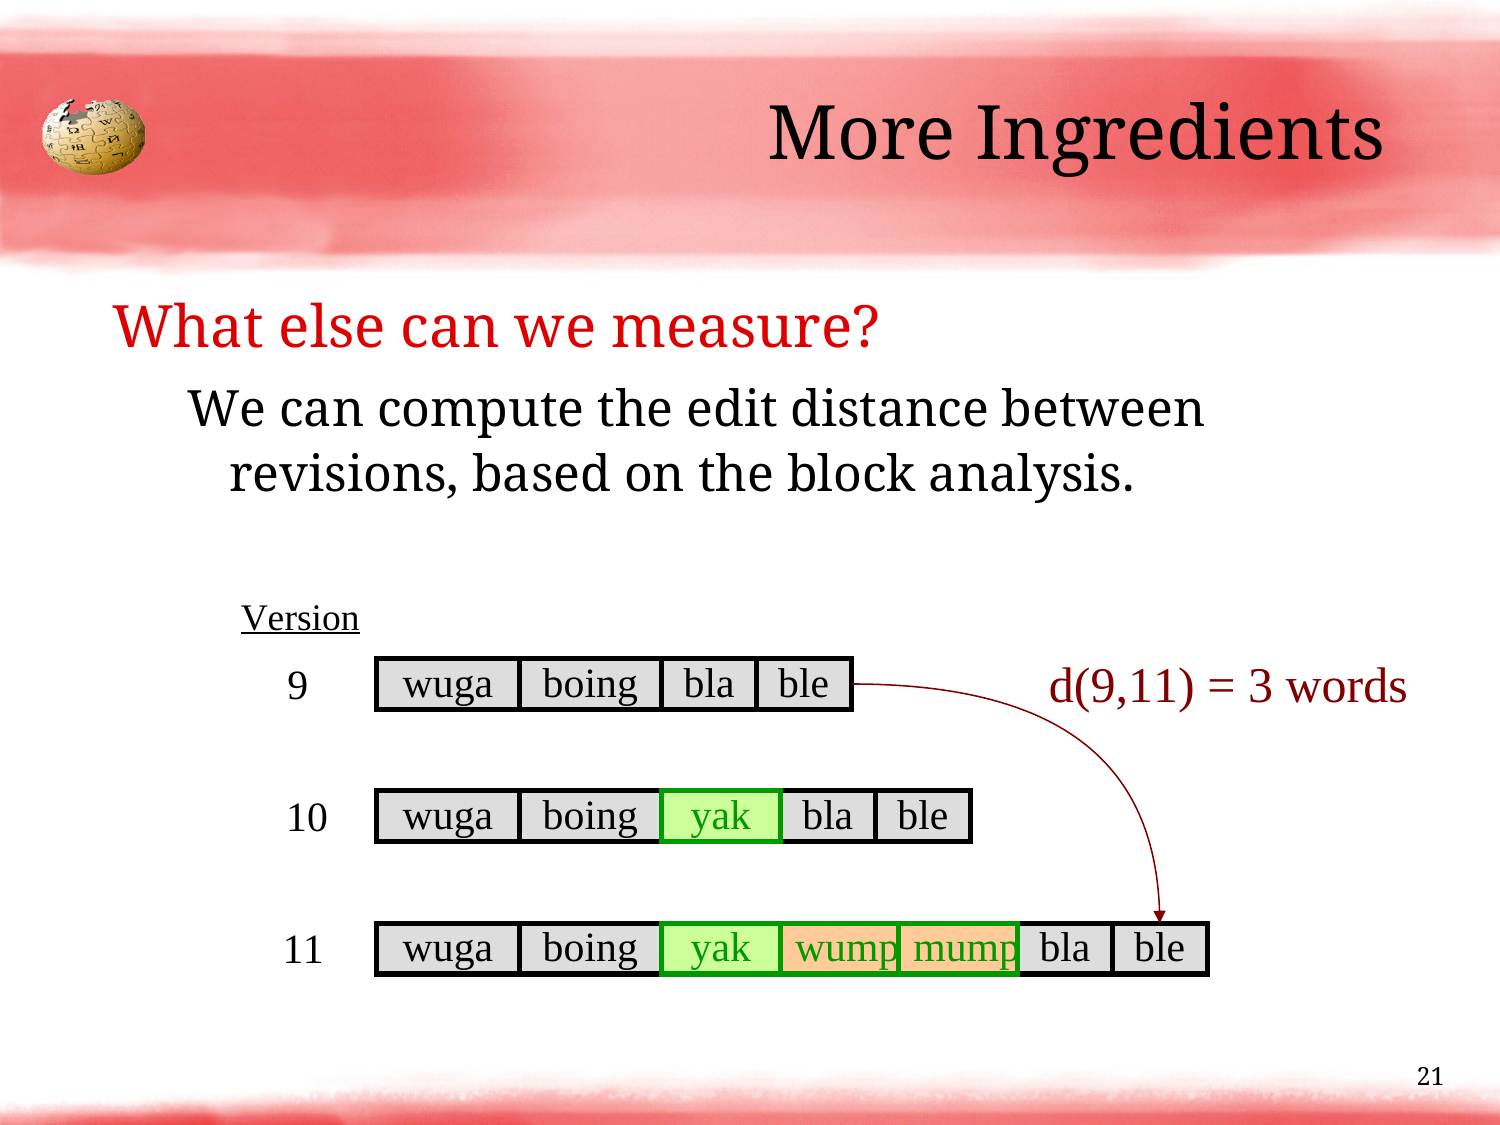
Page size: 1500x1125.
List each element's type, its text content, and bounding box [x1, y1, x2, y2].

text_box 10 [271, 788, 343, 849]
title More Ingredients [112, 44, 1387, 217]
text_box 11 [267, 920, 340, 981]
text_box wuga [376, 923, 519, 974]
text_box 9 [272, 656, 324, 717]
text_box wump [781, 923, 898, 974]
text_box yak [661, 923, 781, 974]
text_box boing [519, 658, 661, 710]
text_box d(9,11) = 3 words [1034, 653, 1500, 726]
text_box boing [519, 790, 661, 842]
text_box mump [1005, 944, 1015, 960]
text_box wuga [376, 658, 519, 710]
text_box bla [661, 658, 756, 710]
text_box wuga [376, 790, 519, 842]
text_box Version [226, 590, 375, 646]
text_box yak [661, 790, 781, 842]
text_box mump [898, 923, 1018, 974]
text_box bla [1018, 923, 1112, 974]
text_box ble [756, 658, 852, 710]
picture [0, 0, 1500, 1125]
text_box boing [519, 923, 661, 974]
list What else can we measure? We can compute the edit distance between revisions, based on the block analysis. [112, 287, 1387, 1035]
text_box ble [1112, 923, 1208, 974]
text_box ble [875, 790, 971, 842]
text_box bla [781, 790, 875, 842]
